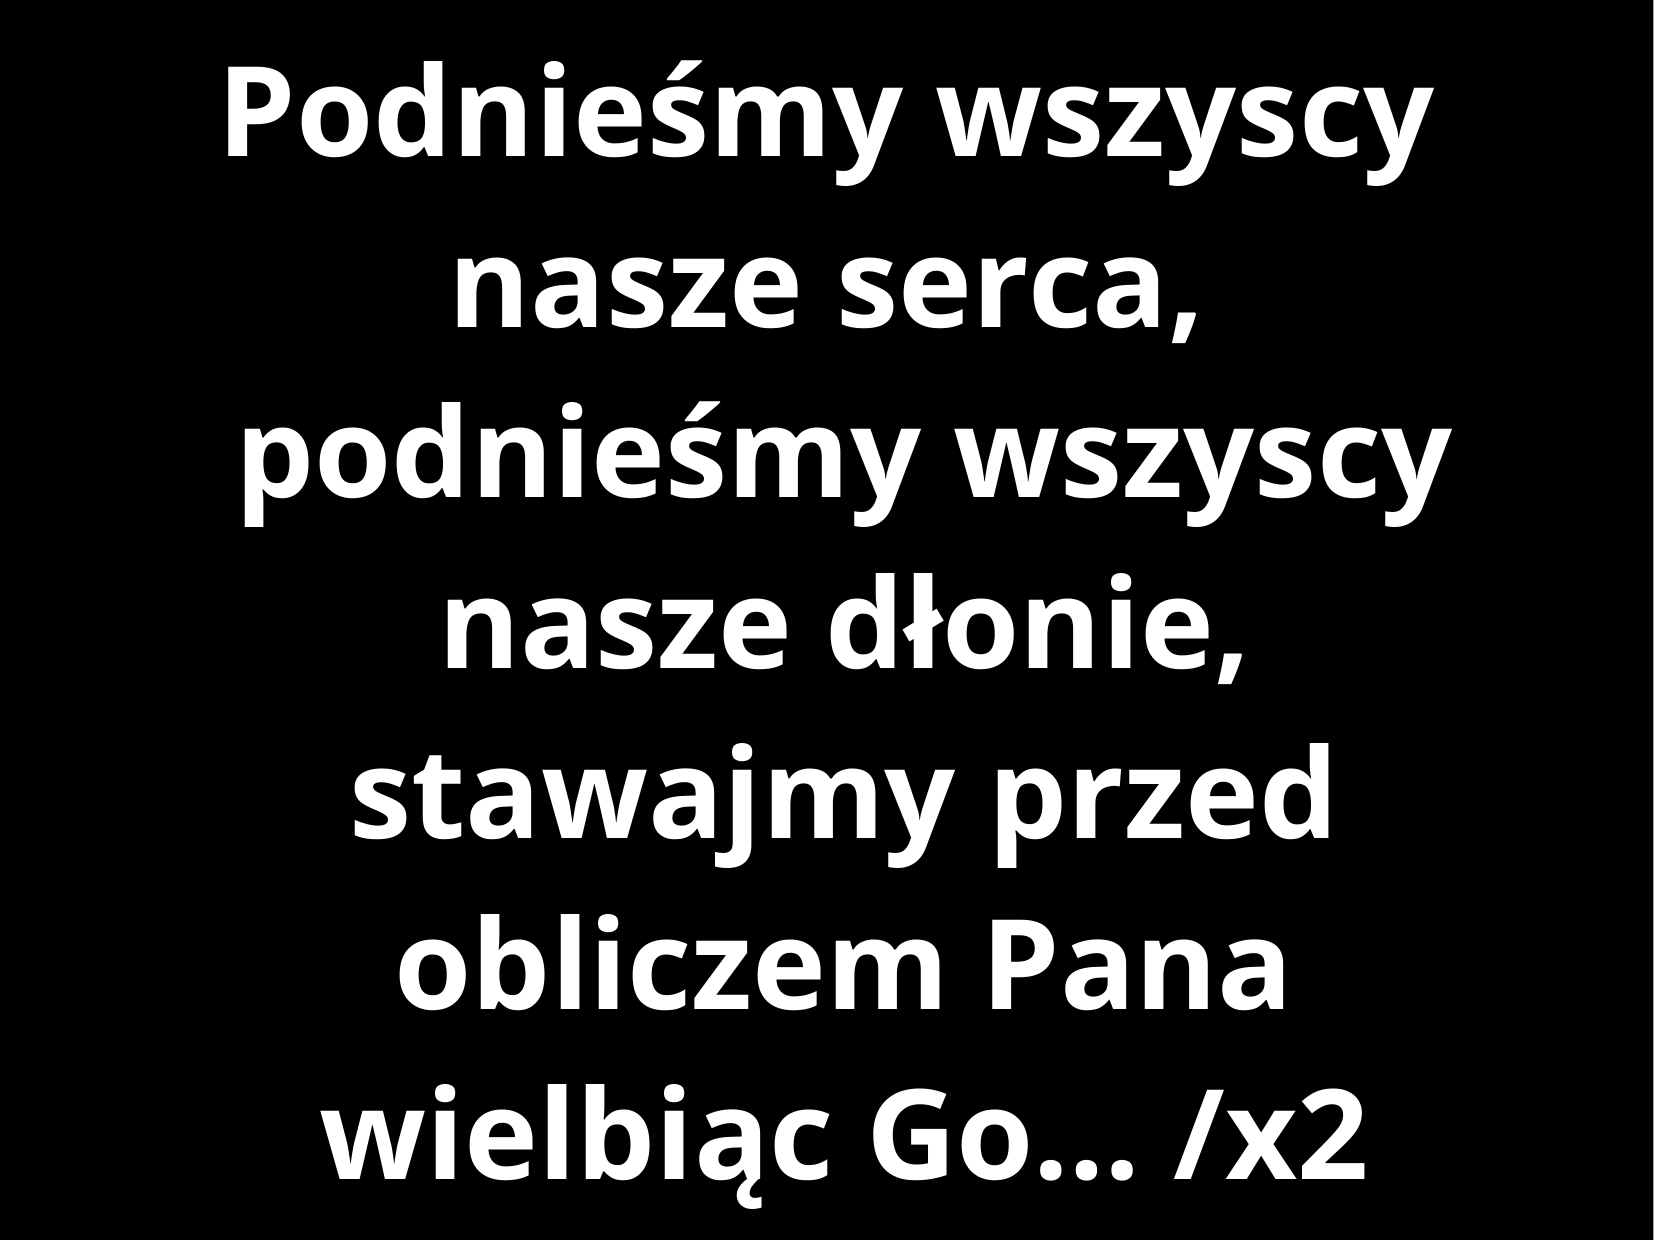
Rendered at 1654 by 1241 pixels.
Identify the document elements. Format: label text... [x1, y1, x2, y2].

subtitle Podnieśmy wszyscy nasze serca, podnieśmy wszyscy nasze dłonie, stawajmy przed obliczem Pana wielbiąc Go… /x2 [0, 0, 1654, 1240]
